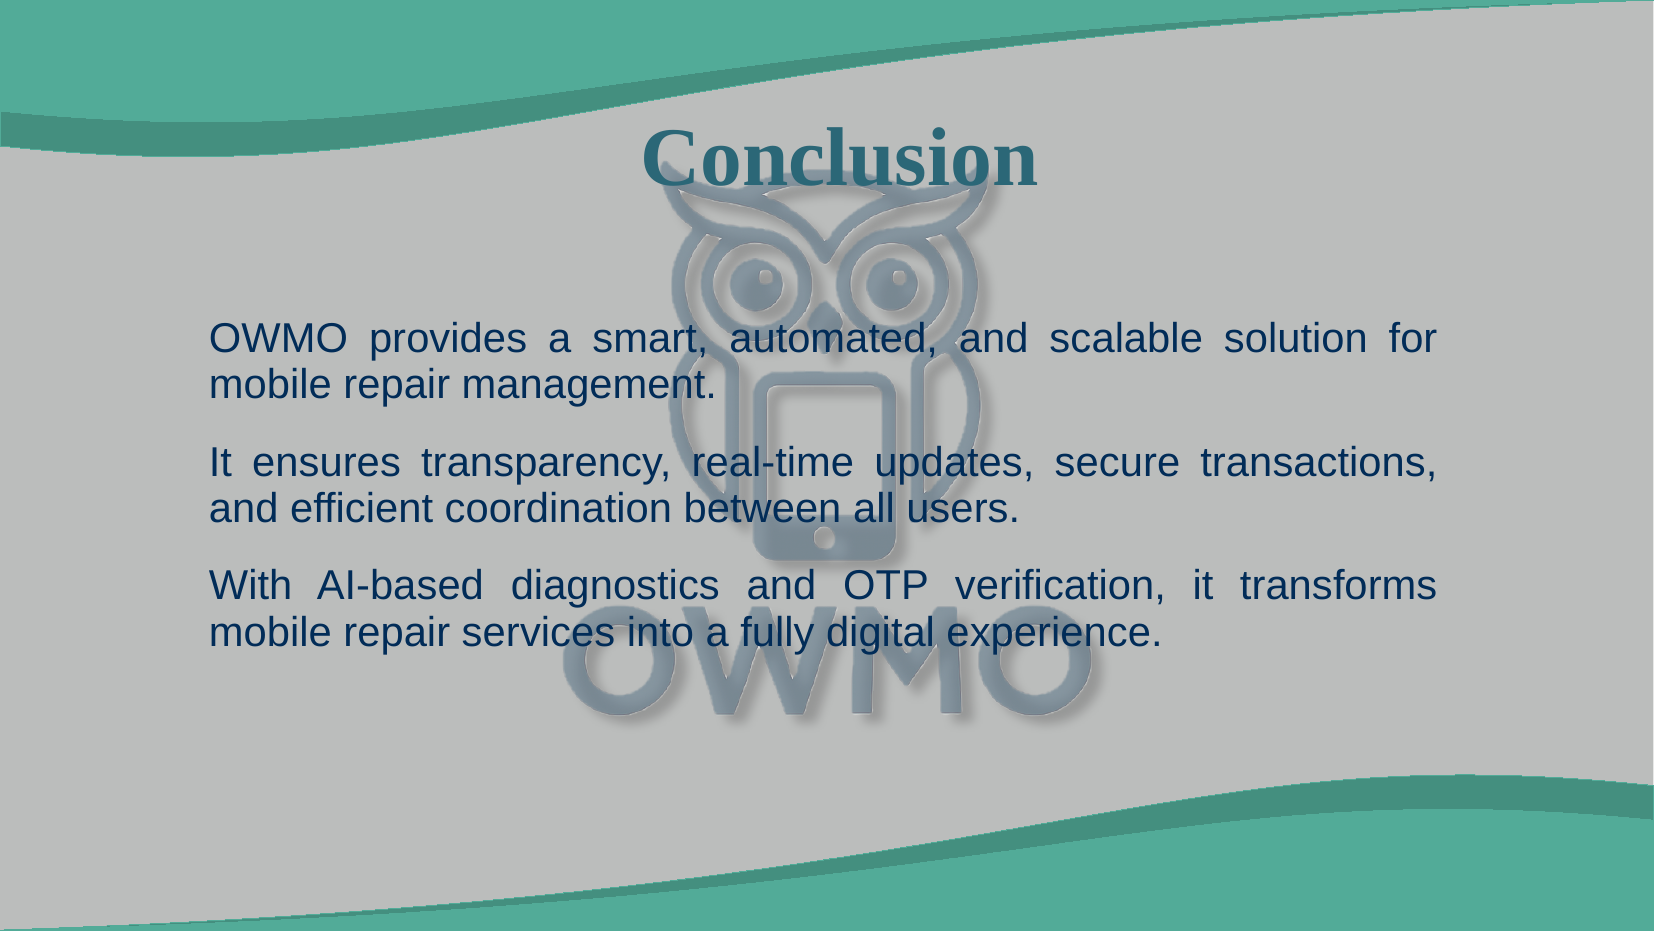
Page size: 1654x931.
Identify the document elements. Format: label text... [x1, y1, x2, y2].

text_box [0, 774, 1654, 931]
text_box OWMO provides a smart, automated, and scalable solution for mobile repair management. It ensures transparency, real-time updates, secure transactions, and efficient coordination between all users. With AI-based diagnostics and OTP verification, it transforms mobile repair services into a fully digital experience. [194, 179, 1453, 791]
text_box [0, 0, 1654, 157]
text_box Conclusion [224, 103, 1476, 211]
